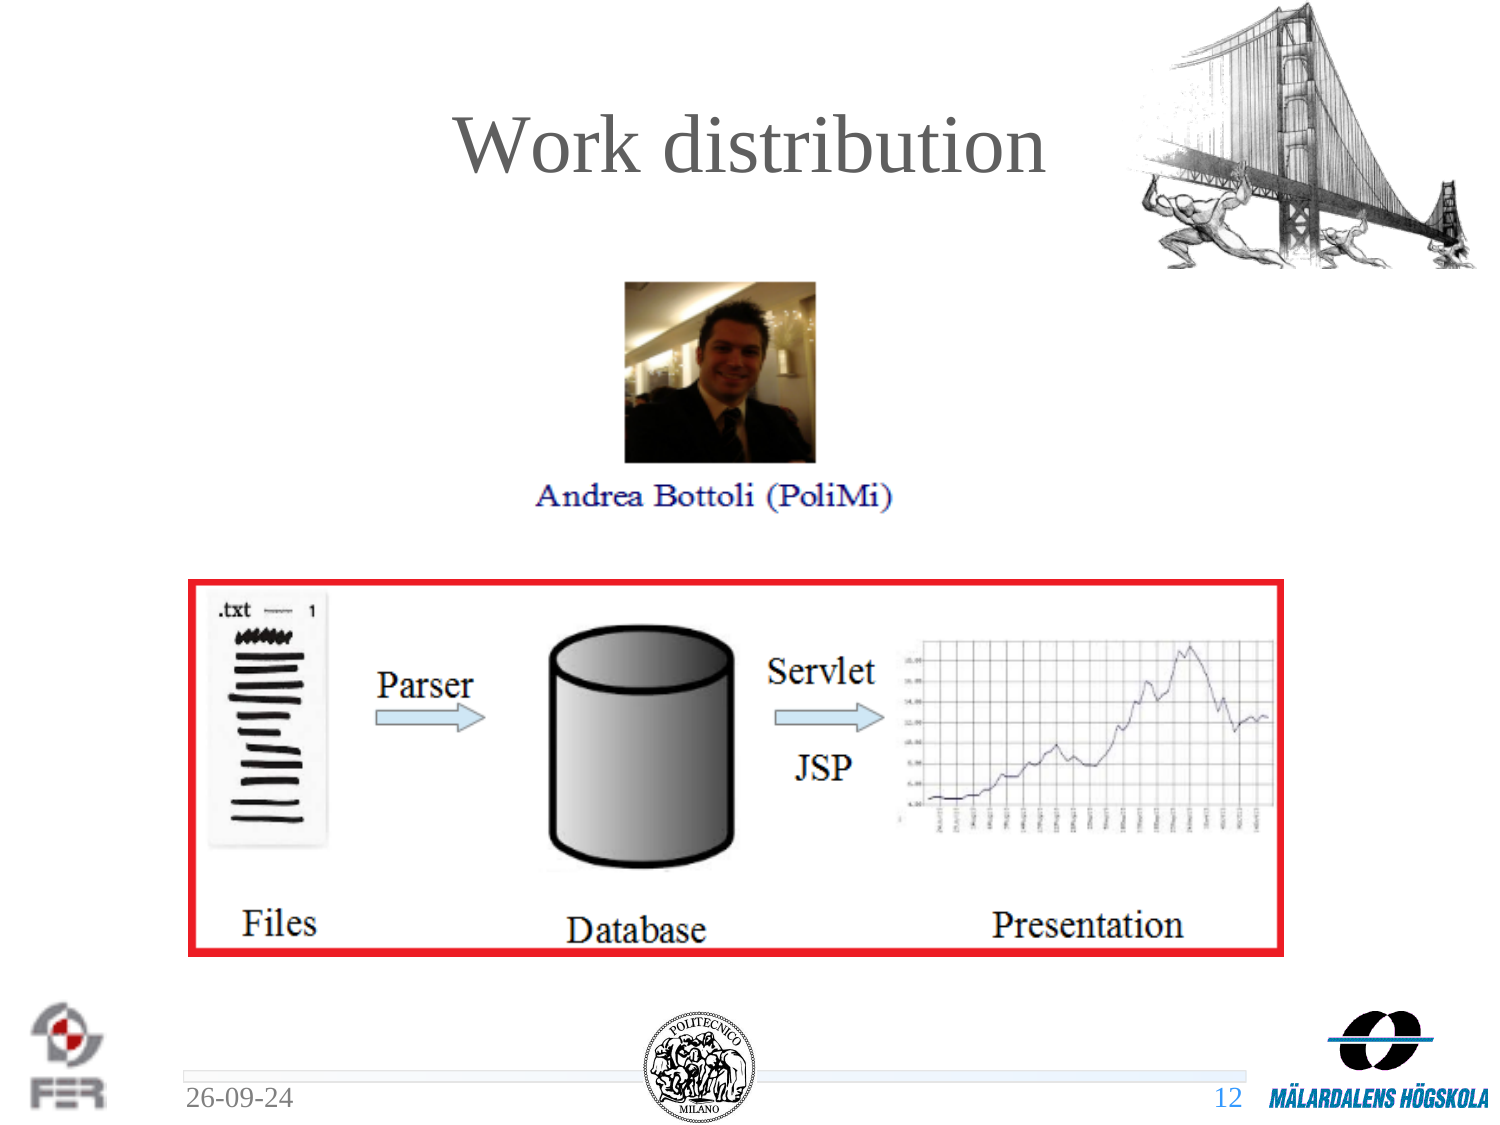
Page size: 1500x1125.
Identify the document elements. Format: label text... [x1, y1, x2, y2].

picture [188, 579, 1284, 957]
picture [1269, 1011, 1488, 1108]
picture [507, 259, 945, 537]
picture [1454, 1091, 1459, 1108]
picture [1122, 0, 1477, 269]
title Work distribution [75, 45, 1122, 233]
picture [643, 1011, 757, 1123]
picture [1368, 1093, 1374, 1104]
text_box <numero> [1186, 1070, 1258, 1114]
text_box 13-11-28 [171, 1070, 396, 1114]
picture [29, 987, 107, 1125]
picture [1435, 1096, 1441, 1104]
